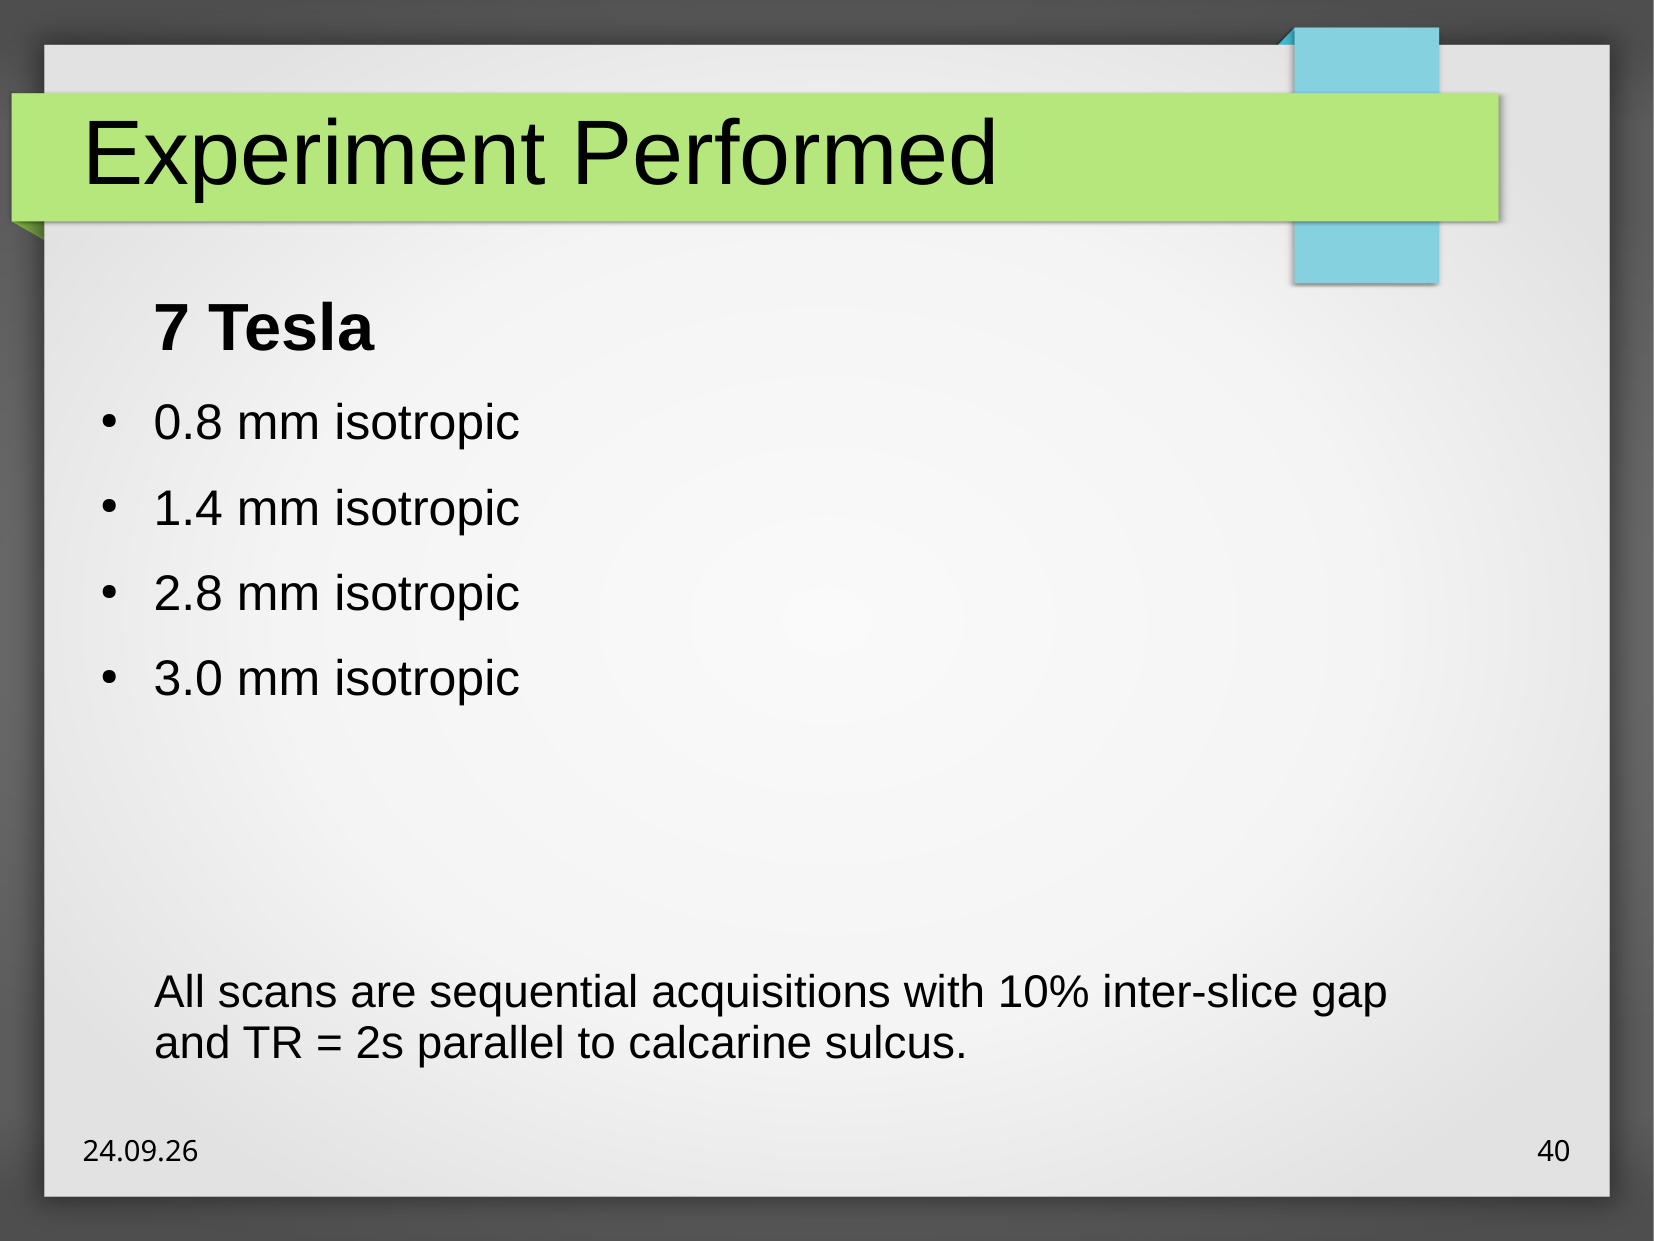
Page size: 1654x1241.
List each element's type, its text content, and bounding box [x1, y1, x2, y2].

title Experiment Performed [82, 49, 1571, 257]
text_box All scans are sequential acquisitions with 10% inter-slice gap and TR = 2s parallel to calcarine sulcus. [120, 939, 1426, 1111]
list 7 Tesla 0.8 mm isotropic 1.4 mm isotropic 2.8 mm isotropic 3.0 mm isotropic [82, 290, 1571, 946]
picture [0, 0, 1654, 1241]
